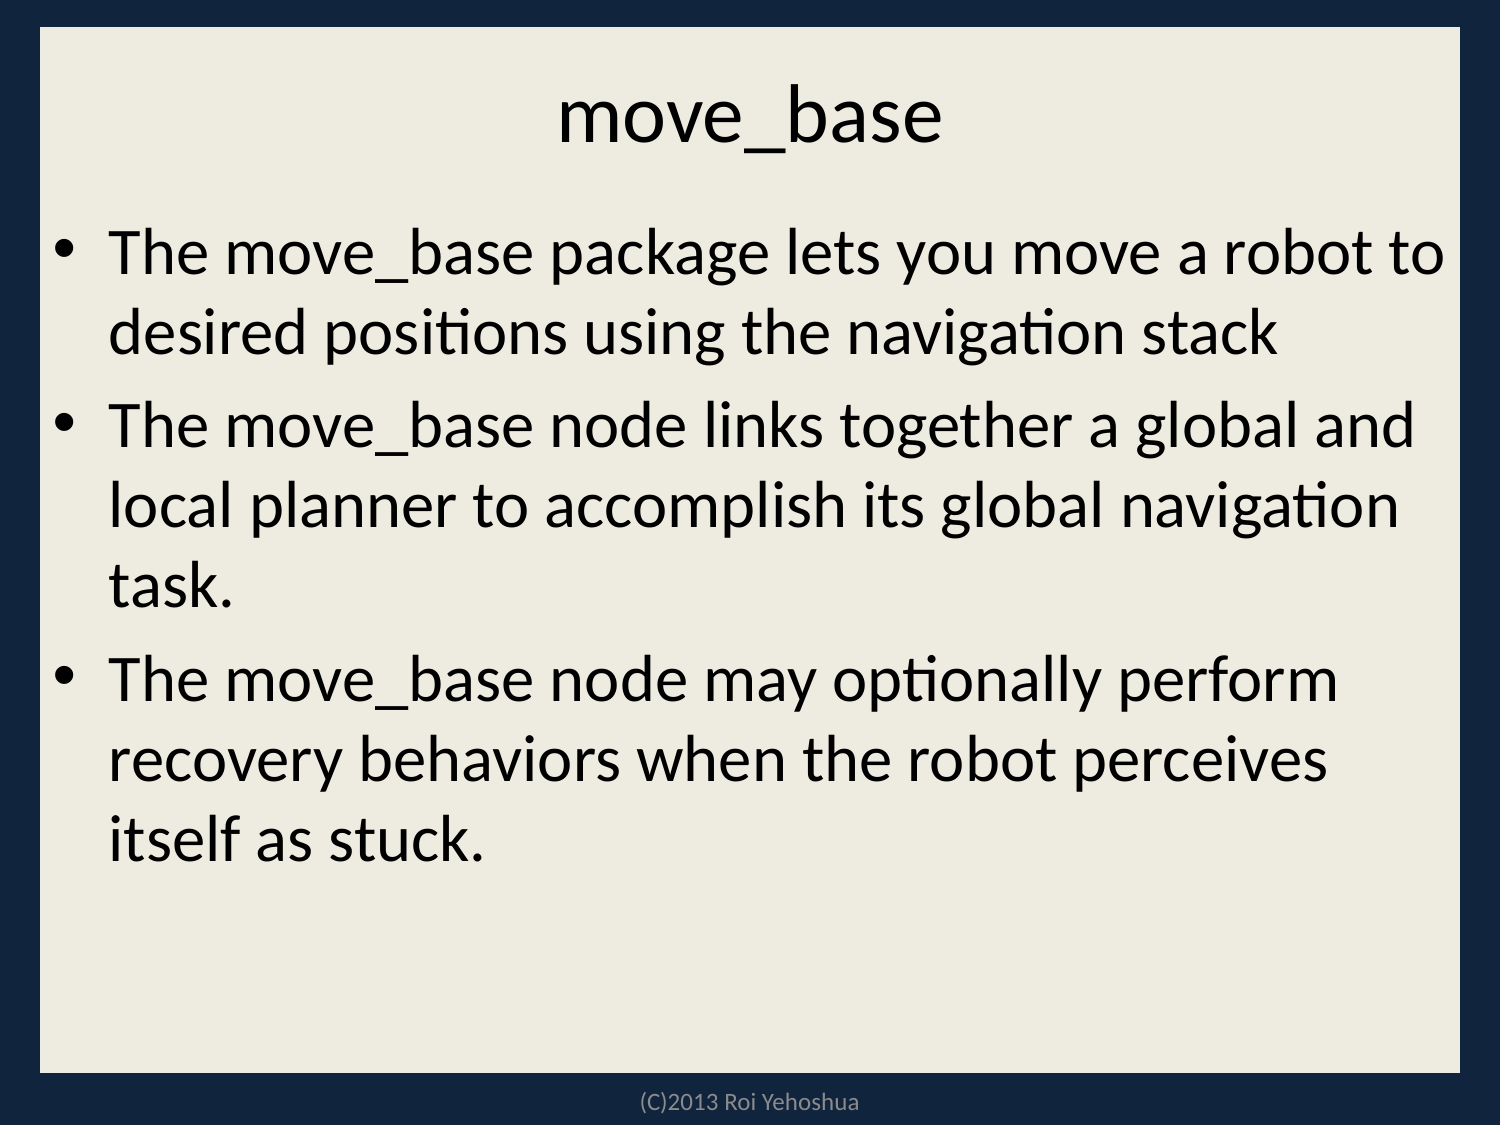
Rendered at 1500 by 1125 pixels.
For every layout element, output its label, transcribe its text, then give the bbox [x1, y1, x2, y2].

footer (C)2013 Roi Yehoshua [512, 1074, 988, 1125]
title move_base [37, 31, 1463, 188]
list The move_base package lets you move a robot to desired positions using the navigation stack The move_base node links together a global and local planner to accomplish its global navigation task. The move_base node may optionally perform recovery behaviors when the robot perceives itself as stuck. [37, 200, 1463, 1080]
